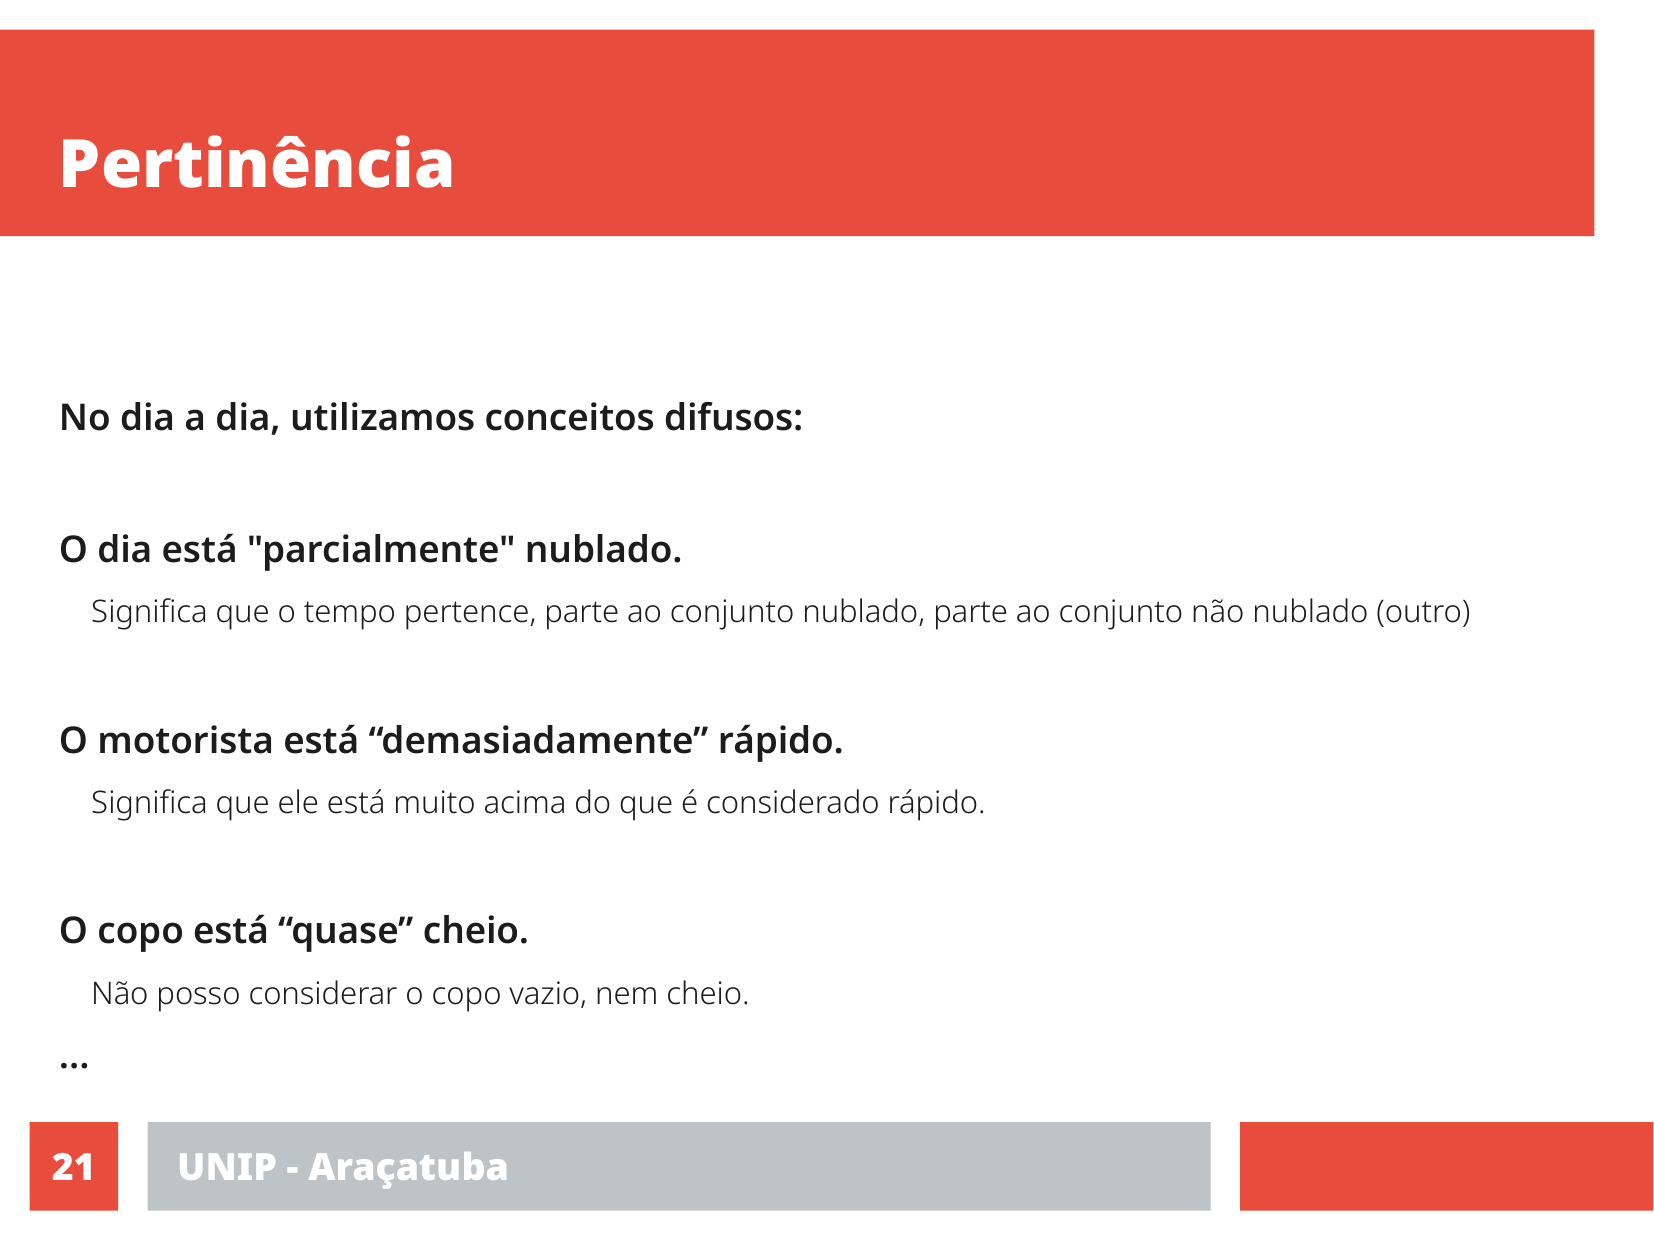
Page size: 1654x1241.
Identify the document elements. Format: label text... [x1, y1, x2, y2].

title Pertinência [59, 59, 1595, 207]
list No dia a dia, utilizamos conceitos difusos: O dia está "parcialmente" nublado. Significa que o tempo pertence, parte ao conjunto nublado, parte ao conjunto não nublado (outro) O motorista está “demasiadamente” rápido. Significa que ele está muito acima do que é considerado rápido. O copo está “quase” cheio. Não posso considerar o copo vazio, nem cheio. ... [59, 324, 1565, 1093]
